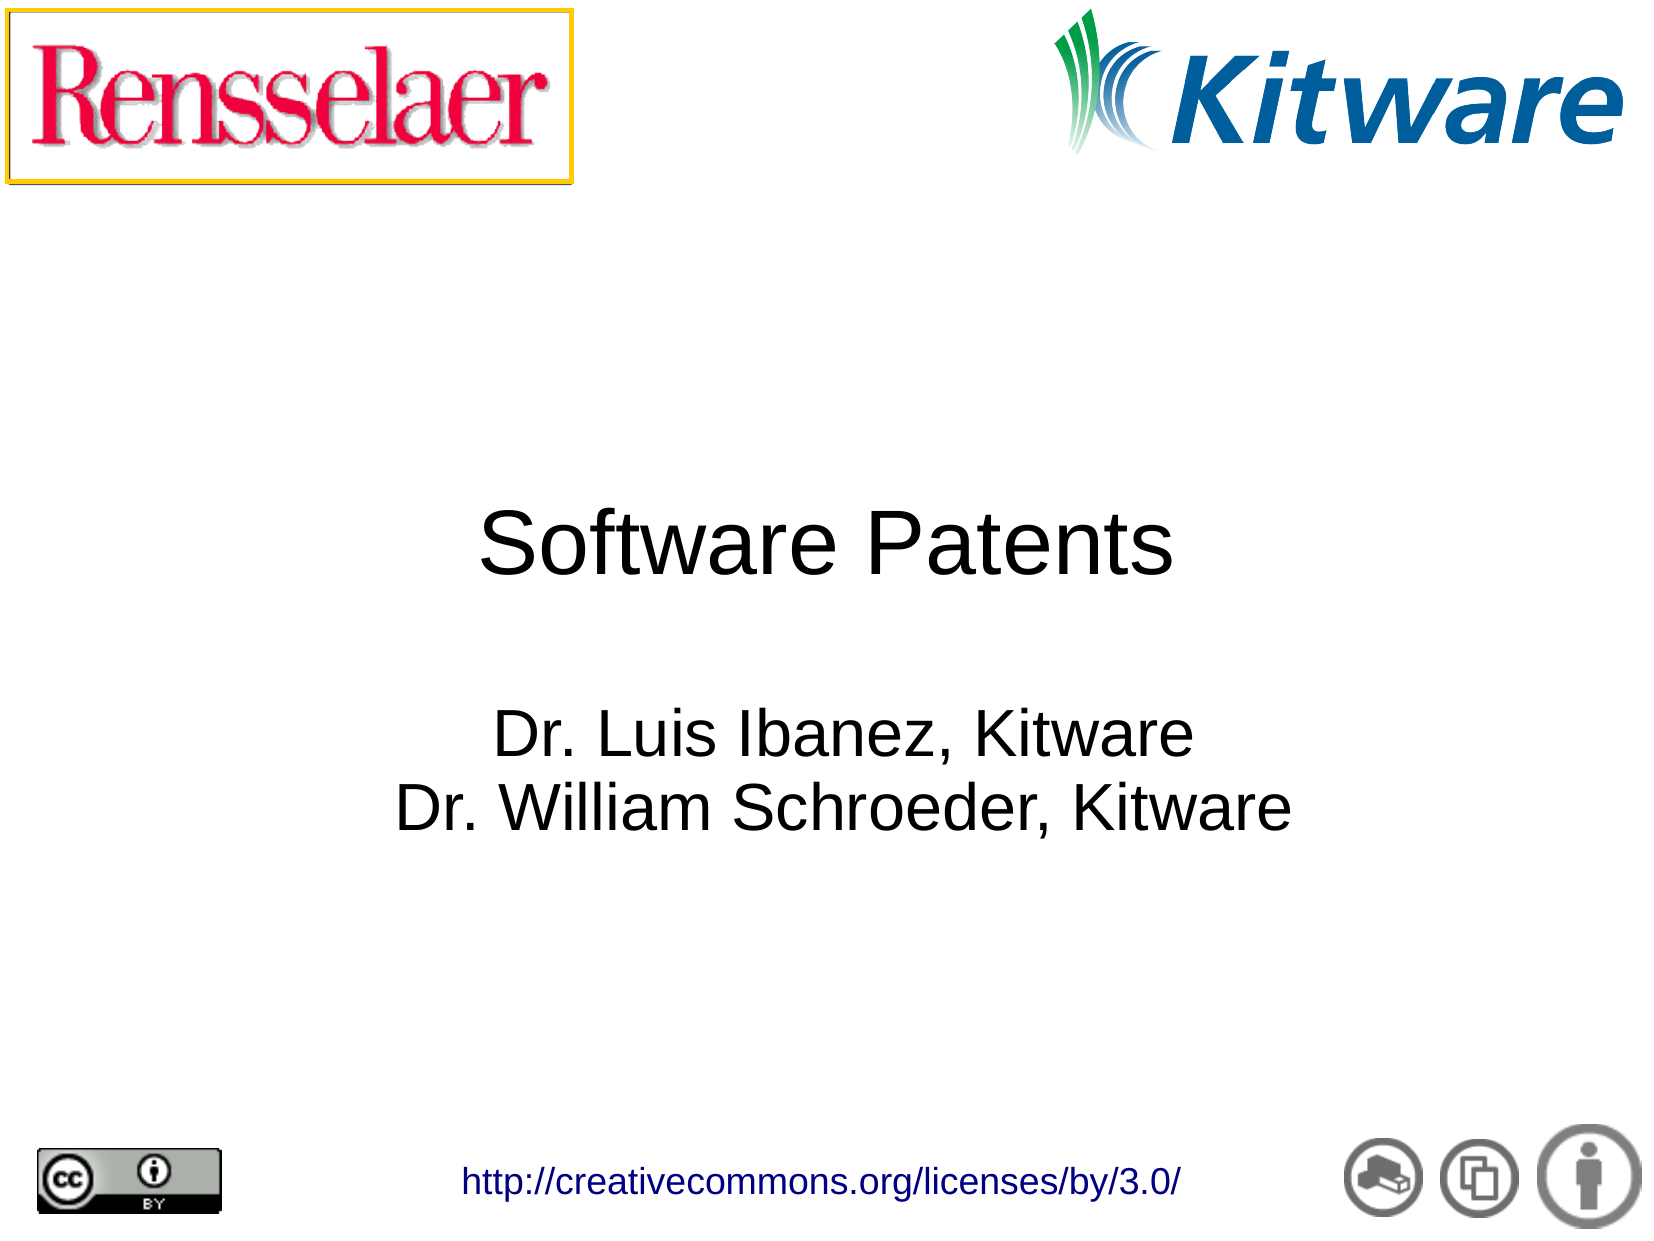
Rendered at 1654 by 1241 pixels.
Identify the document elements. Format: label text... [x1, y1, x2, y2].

picture [1344, 1138, 1423, 1217]
picture [1440, 1139, 1519, 1218]
picture [37, 1148, 222, 1214]
picture [1054, 8, 1623, 155]
subtitle Dr. Luis Ibanez, Kitware Dr. William Schroeder, Kitware [82, 669, 1571, 871]
picture [2, 6, 572, 190]
picture [1537, 1124, 1642, 1230]
picture [9, 12, 569, 179]
text_box http://creativecommons.org/licenses/by/3.0/ [403, 1152, 1250, 1210]
title Software Patents [82, 446, 1571, 639]
